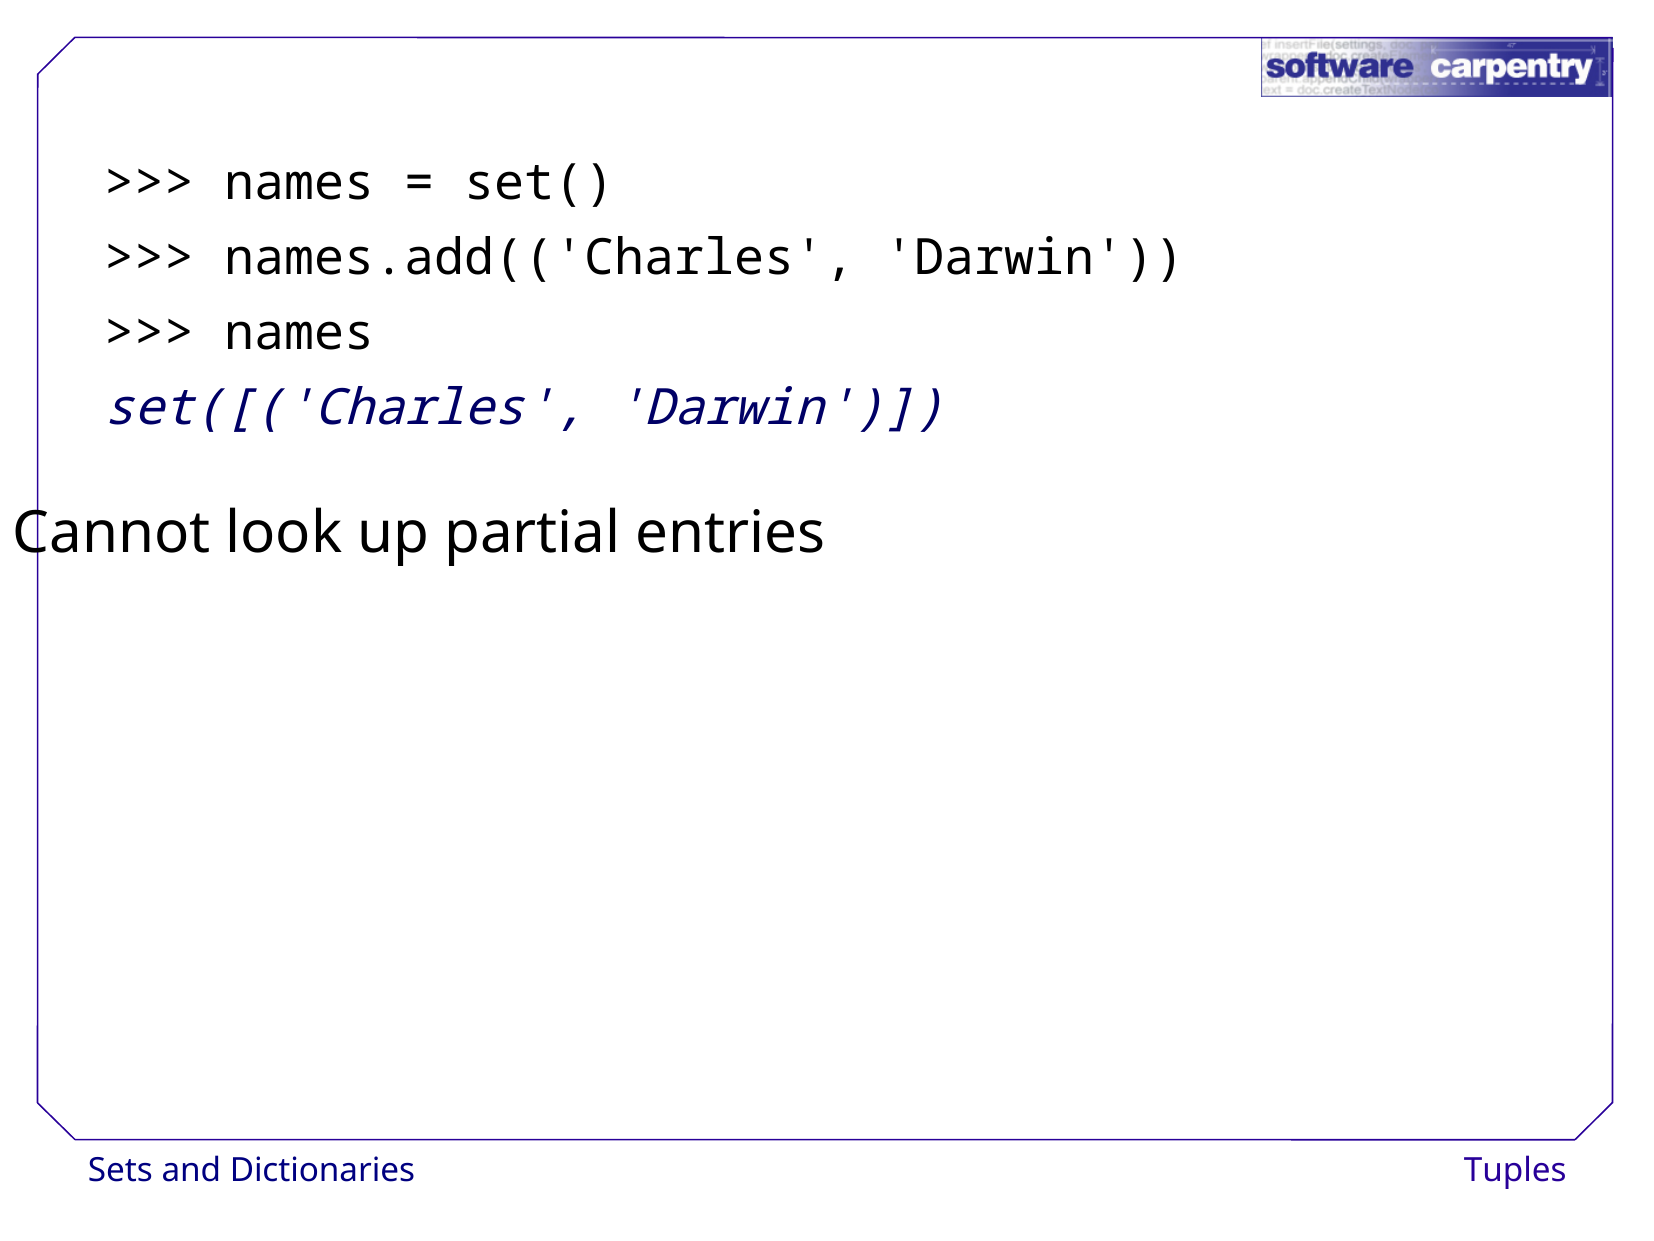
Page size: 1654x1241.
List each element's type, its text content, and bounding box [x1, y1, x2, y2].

picture [1261, 39, 1613, 97]
text_box >>> names = set() >>> names.add(('Charles', 'Darwin')) >>> names set([('Charles', 'Darwin')]) [89, 126, 1512, 1103]
text_box Cannot look up partial entries [0, 451, 991, 572]
